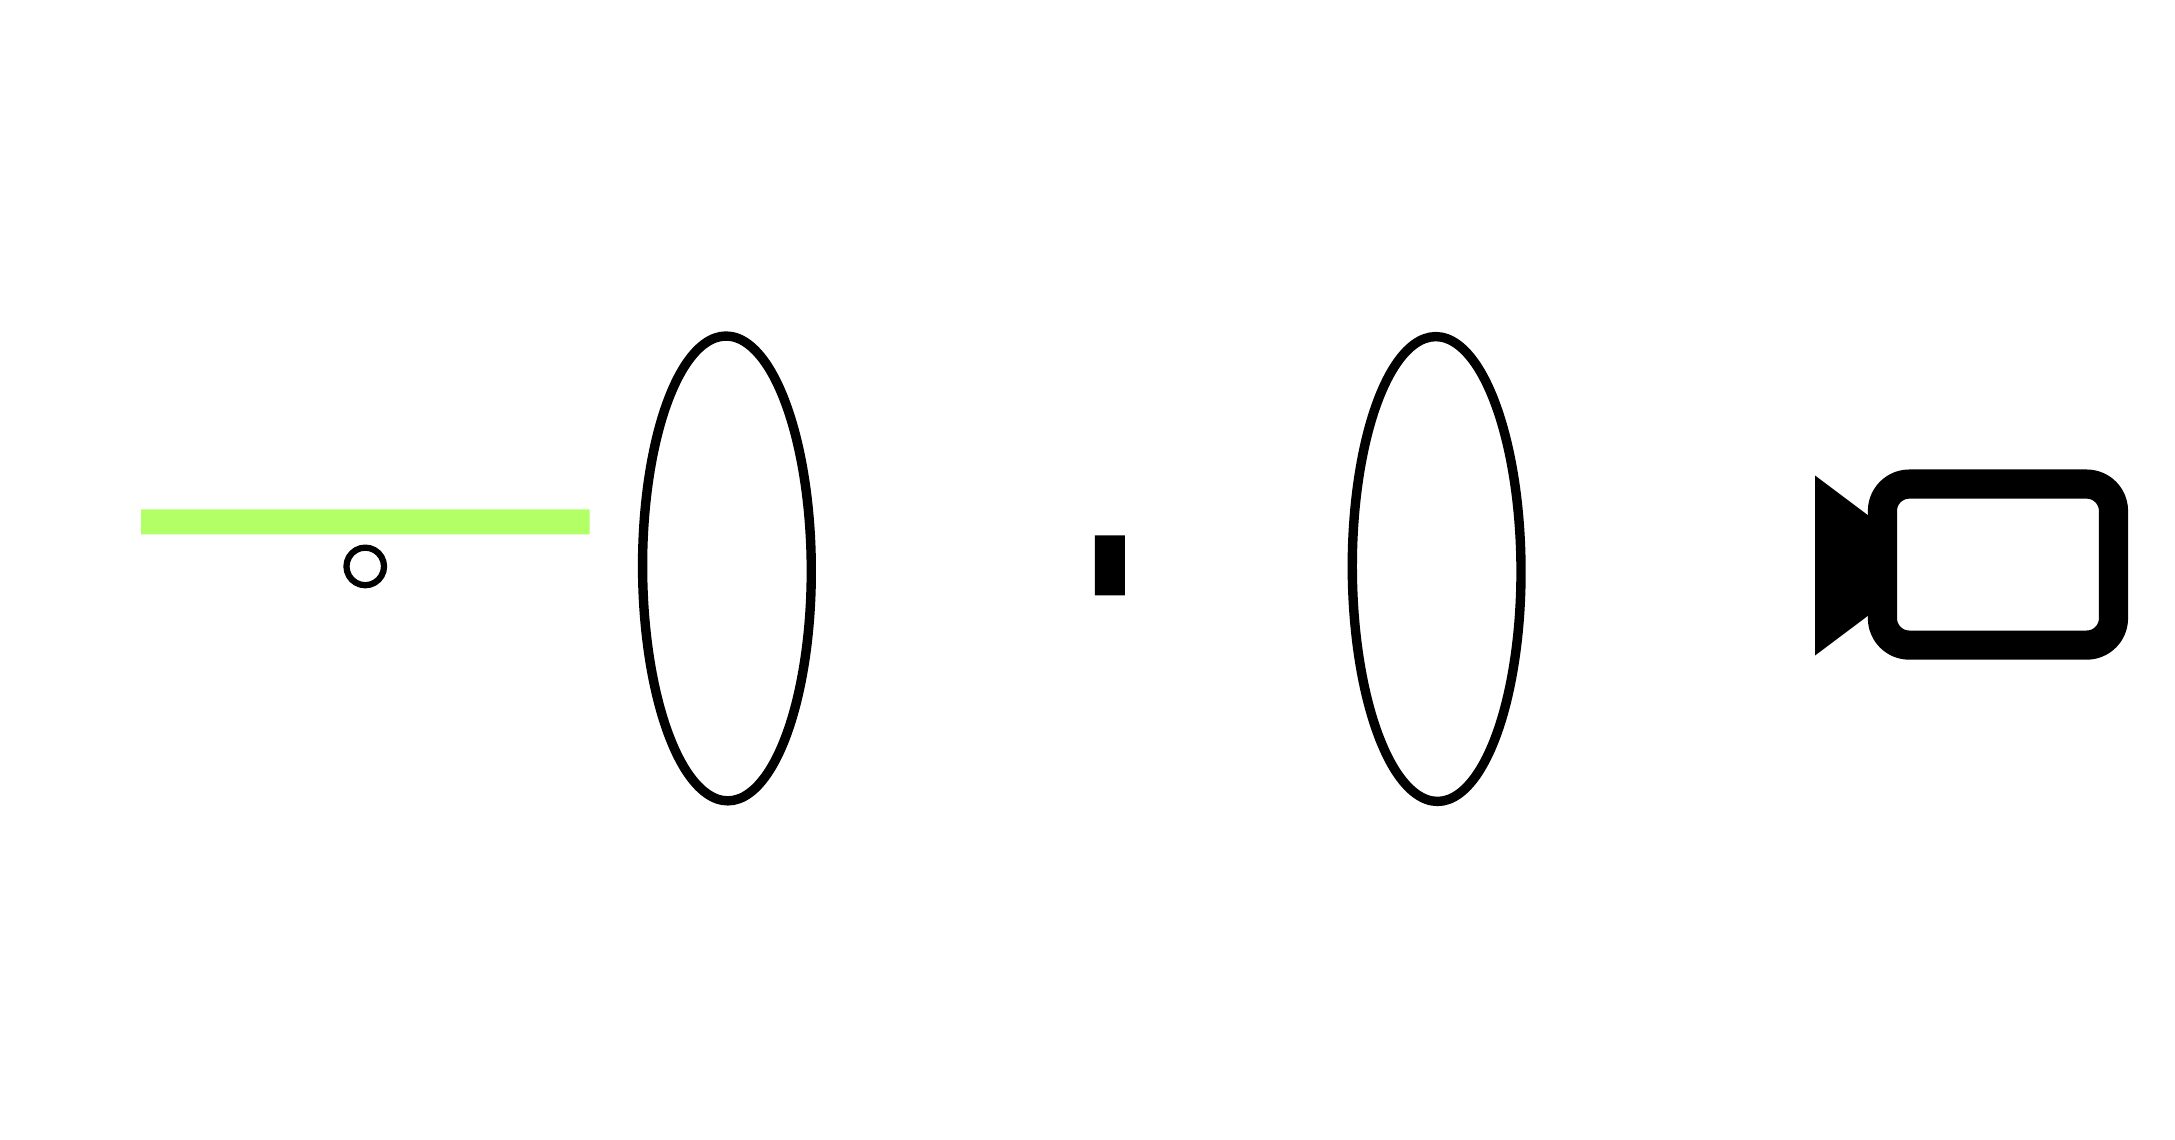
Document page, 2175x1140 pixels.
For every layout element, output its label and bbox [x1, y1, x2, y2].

text_box [1882, 484, 2114, 646]
text_box [1815, 475, 1876, 656]
text_box [1352, 336, 1522, 802]
text_box [1094, 535, 1125, 596]
text_box [642, 336, 812, 801]
